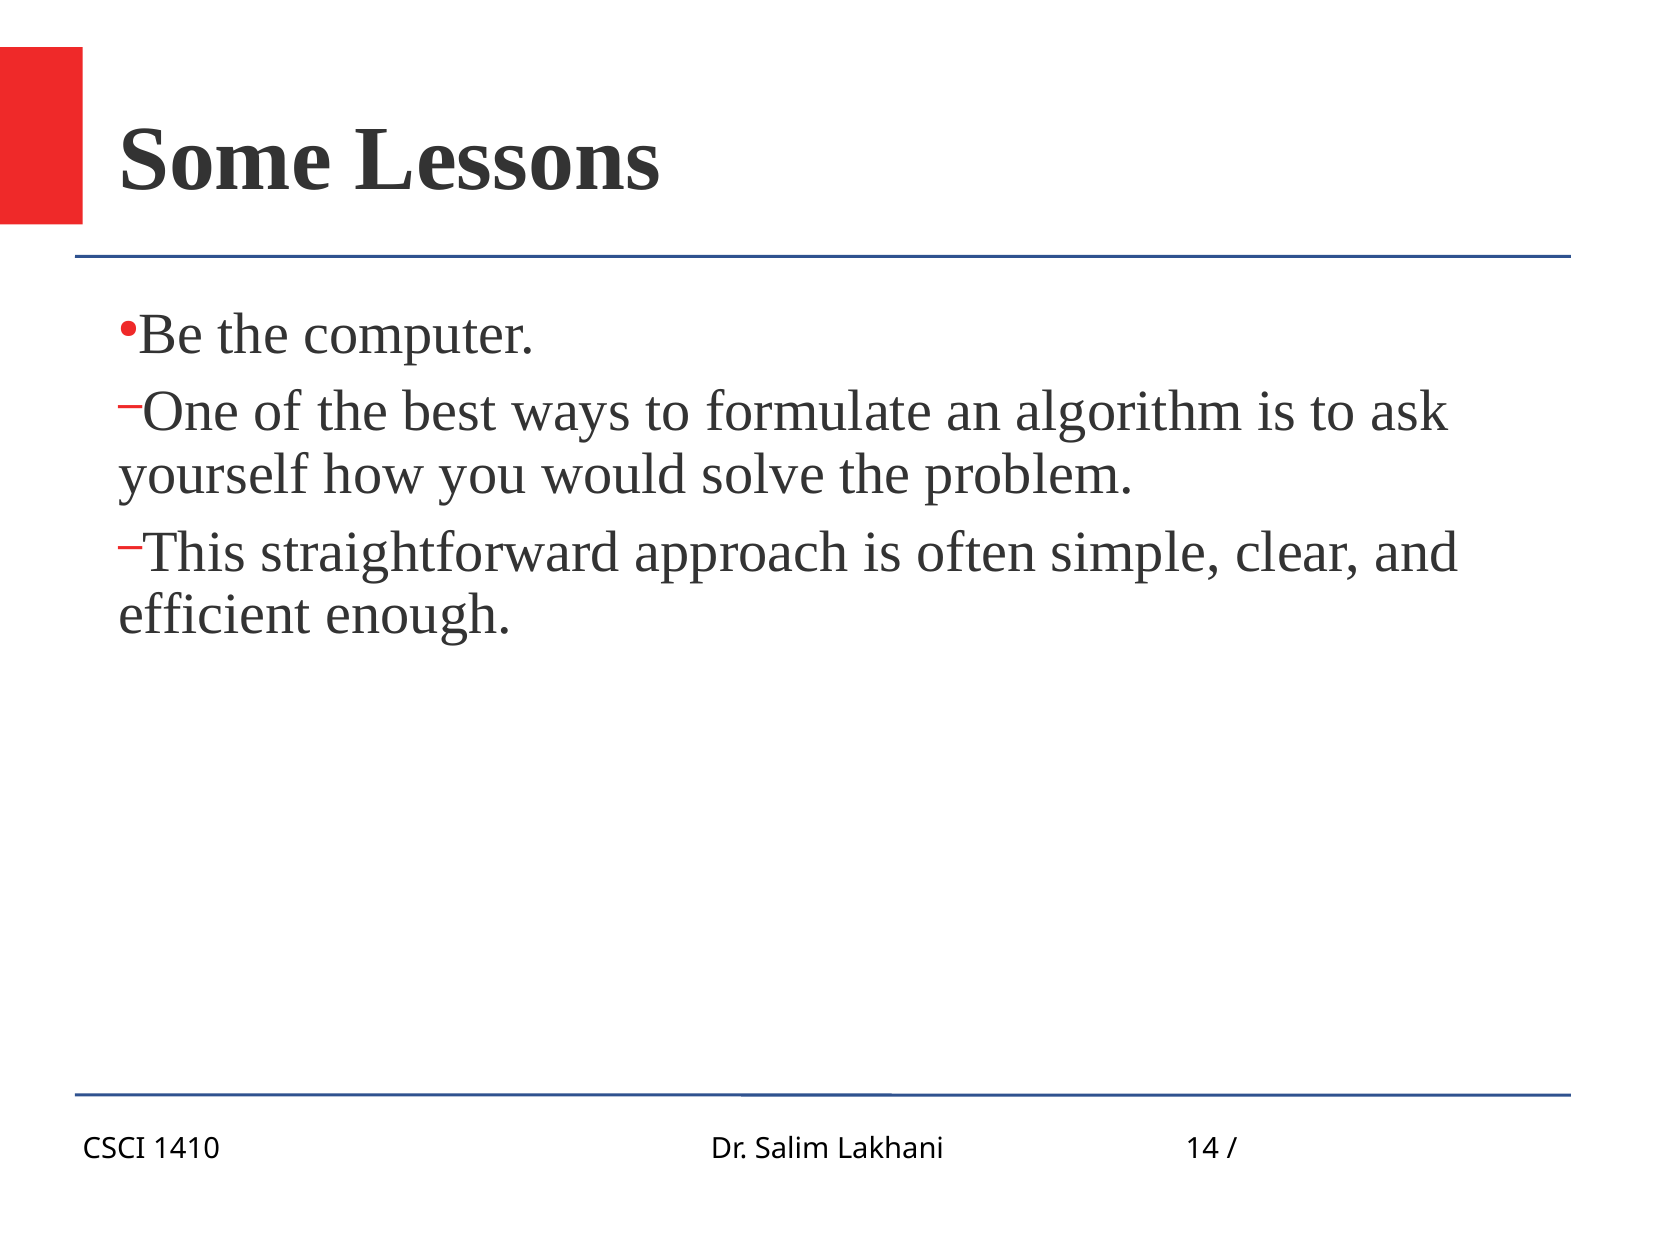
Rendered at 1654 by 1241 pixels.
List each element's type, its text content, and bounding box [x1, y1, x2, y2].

text_box CSCI 1410 [82, 1129, 468, 1216]
list Be the computer. One of the best ways to formulate an algorithm is to ask yourself how you would solve the problem. This straightforward approach is often simple, clear, and efficient enough. [118, 295, 1536, 1080]
text_box Dr. Salim Lakhani [565, 1129, 1090, 1216]
text_box / [1185, 1129, 1571, 1216]
title Some Lessons [118, 49, 1571, 257]
